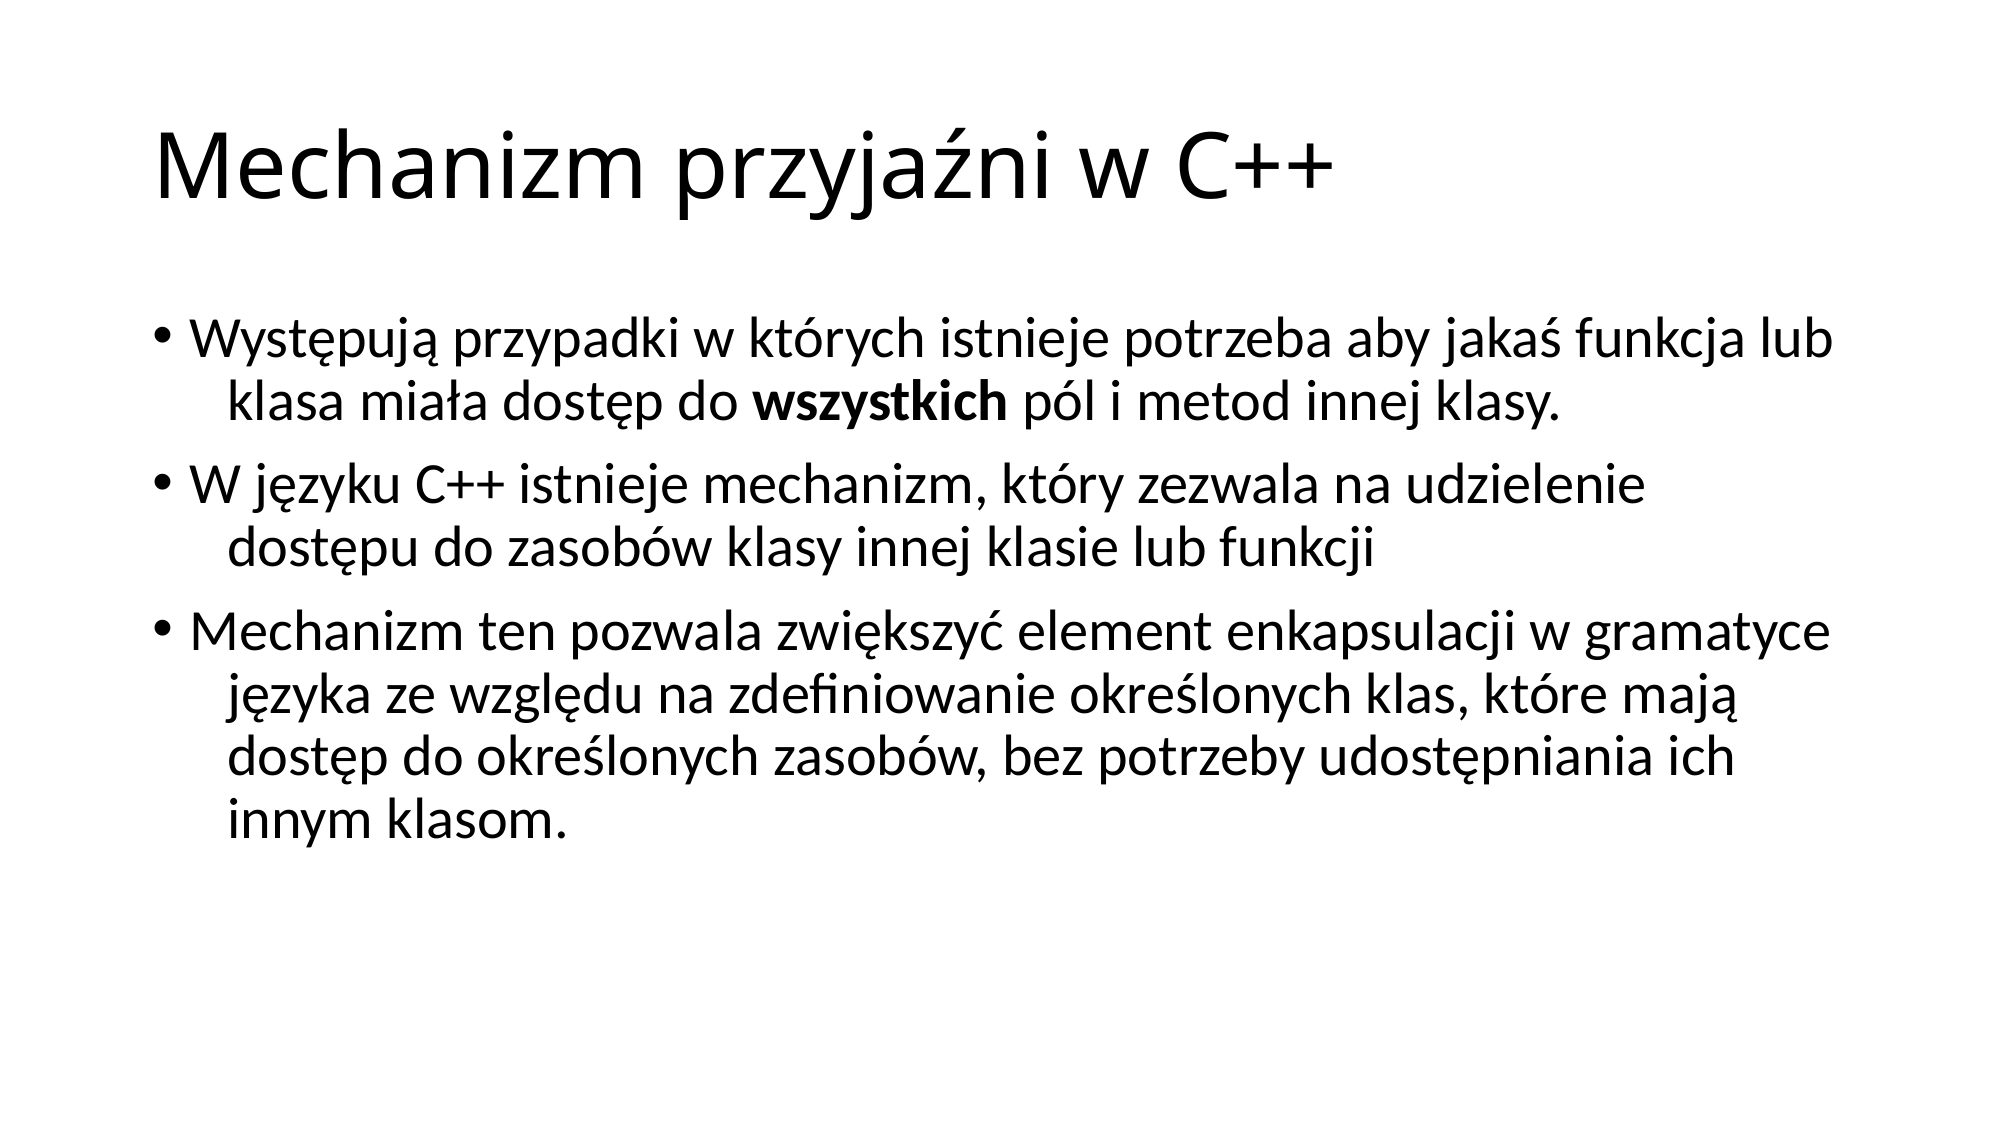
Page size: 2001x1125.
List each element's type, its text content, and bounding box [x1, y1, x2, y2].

list Występują przypadki w których istnieje potrzeba aby jakaś funkcja lub klasa miała dostęp do wszystkich pól i metod innej klasy. W języku C++ istnieje mechanizm, który zezwala na udzielenie dostępu do zasobów klasy innej klasie lub funkcji Mechanizm ten pozwala zwiększyć element enkapsulacji w gramatyce języka ze względu na zdefiniowanie określonych klas, które mają dostęp do określonych zasobów, bez potrzeby udostępniania ich innym klasom. [137, 299, 1863, 1014]
title Mechanizm przyjaźni w C++ [137, 59, 1863, 278]
